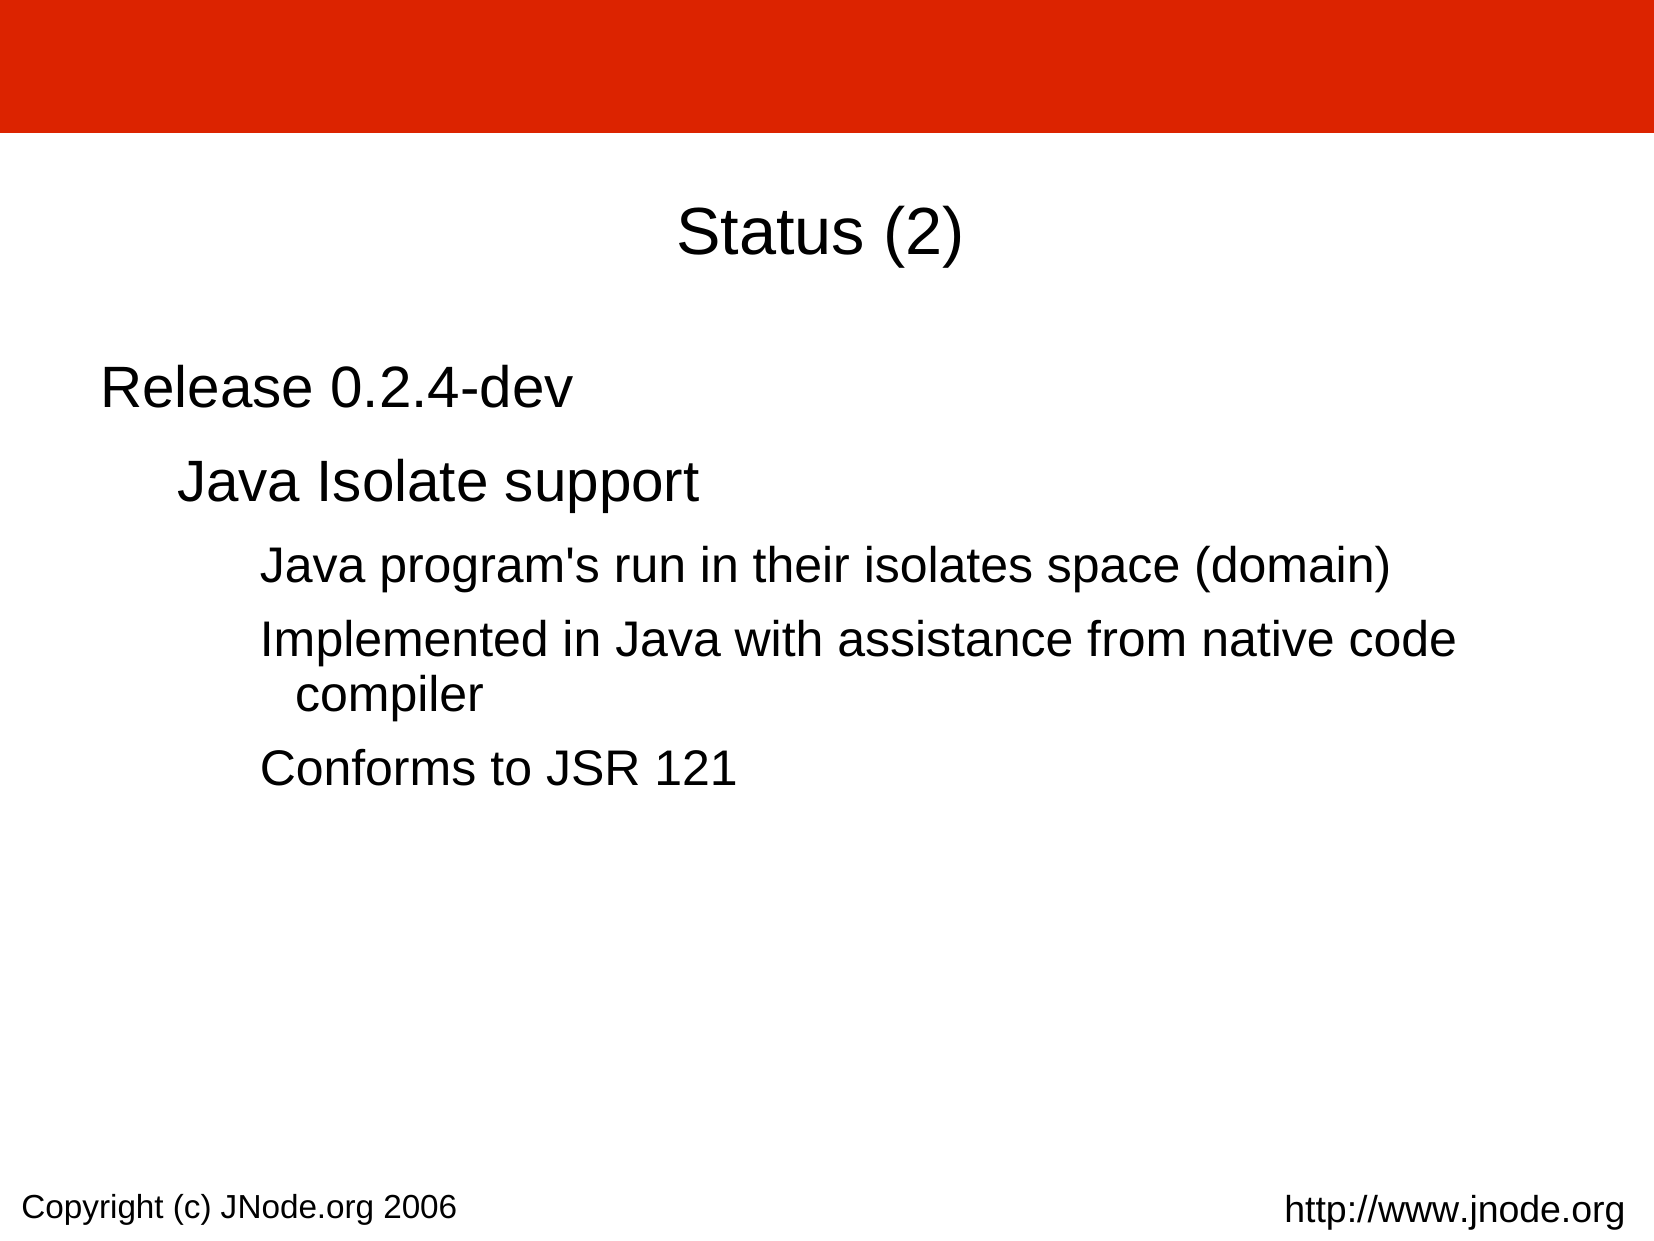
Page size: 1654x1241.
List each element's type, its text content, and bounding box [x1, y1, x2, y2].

list Release 0.2.4-dev Java Isolate support Java program's run in their isolates space (domain) Implemented in Java with assistance from native code compiler Conforms to JSR 121 [82, 354, 1571, 1109]
title Status (2) [76, 147, 1565, 316]
